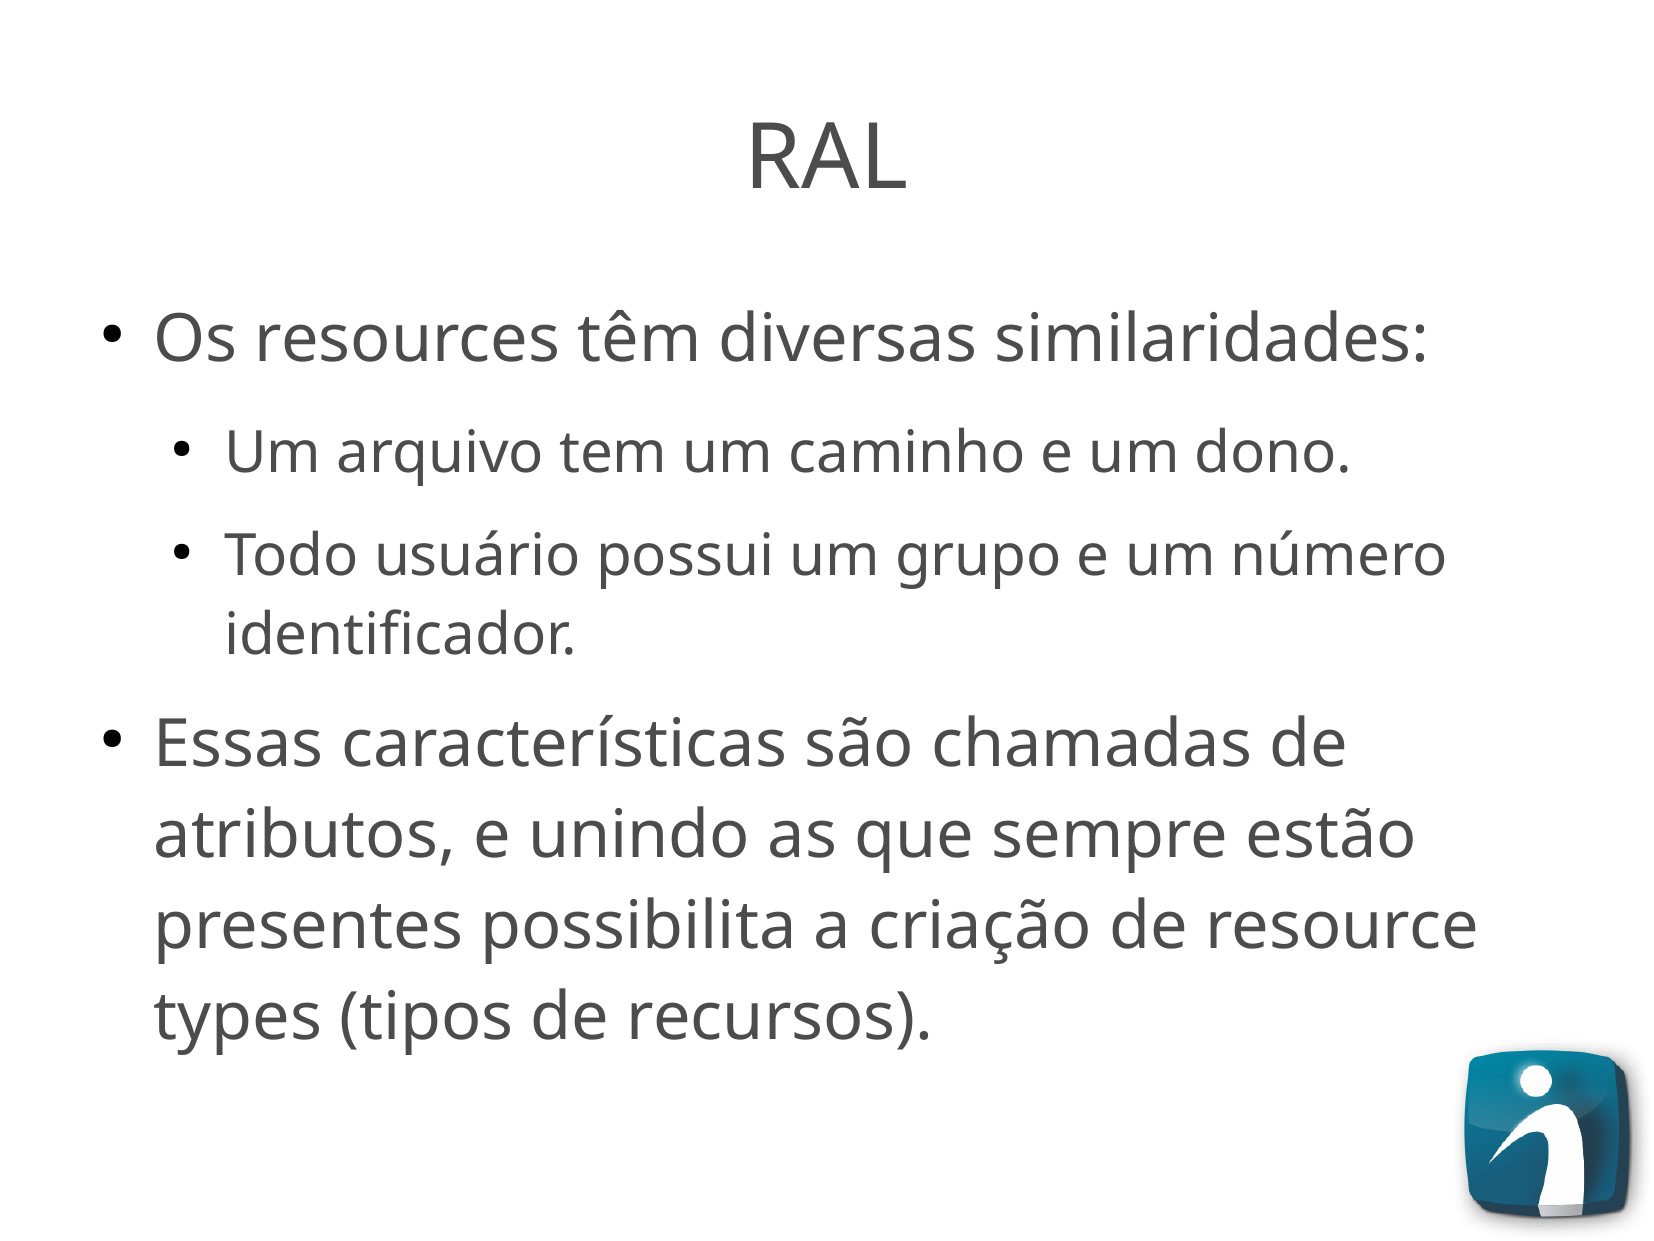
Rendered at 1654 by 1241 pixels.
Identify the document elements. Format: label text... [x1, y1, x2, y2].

picture [1447, 1035, 1654, 1241]
title RAL [82, 49, 1571, 257]
list Os resources têm diversas similaridades: Um arquivo tem um caminho e um dono. Todo usuário possui um grupo e um número identificador. Essas características são chamadas de atributos, e unindo as que sempre estão presentes possibilita a criação de resource types (tipos de recursos). [82, 290, 1571, 1010]
